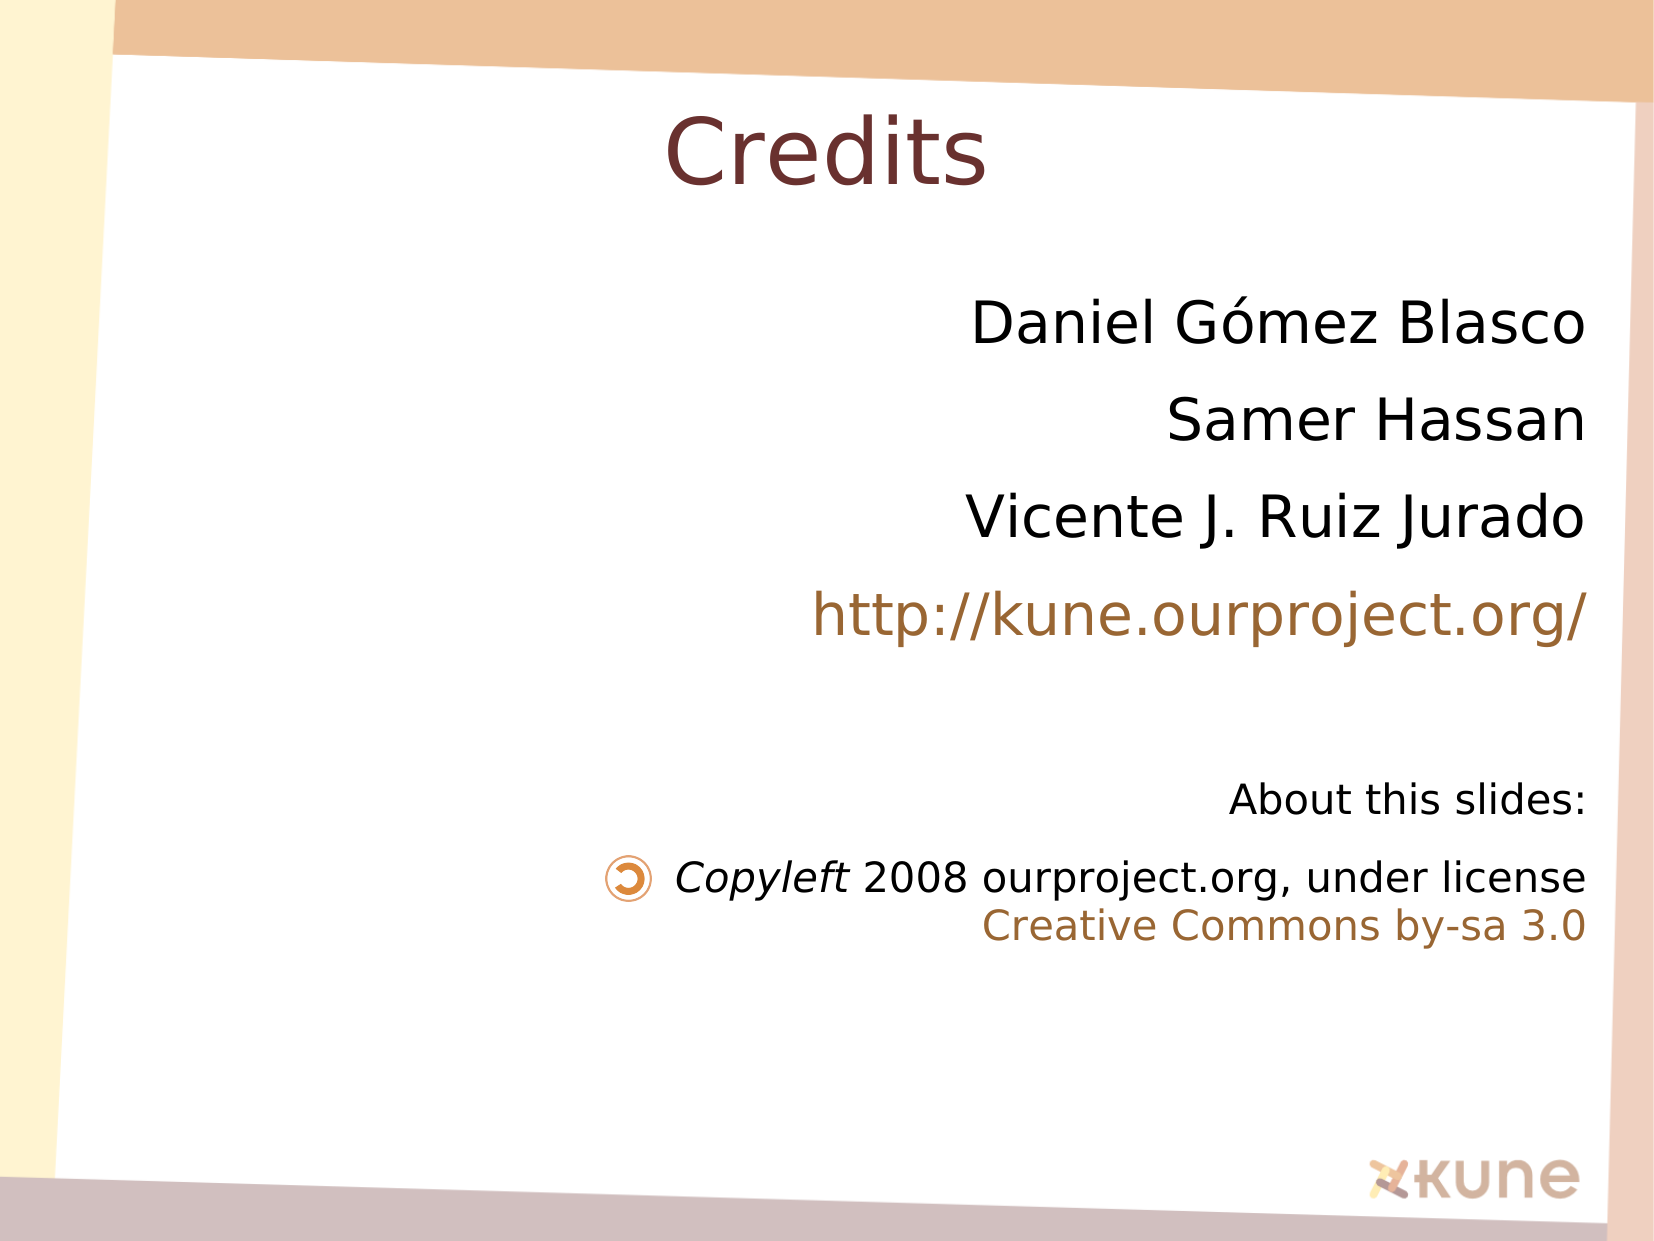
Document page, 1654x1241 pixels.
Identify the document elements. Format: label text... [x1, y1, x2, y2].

picture [0, 0, 1654, 1241]
list Daniel Gómez Blasco Samer Hassan Vicente J. Ruiz Jurado http://kune.ourproject.org/ About this slides: Copyleft 2008 ourproject.org, under license Creative Commons by-sa 3.0 [0, 289, 1588, 1108]
title Credits [82, 49, 1571, 257]
picture [605, 855, 652, 902]
